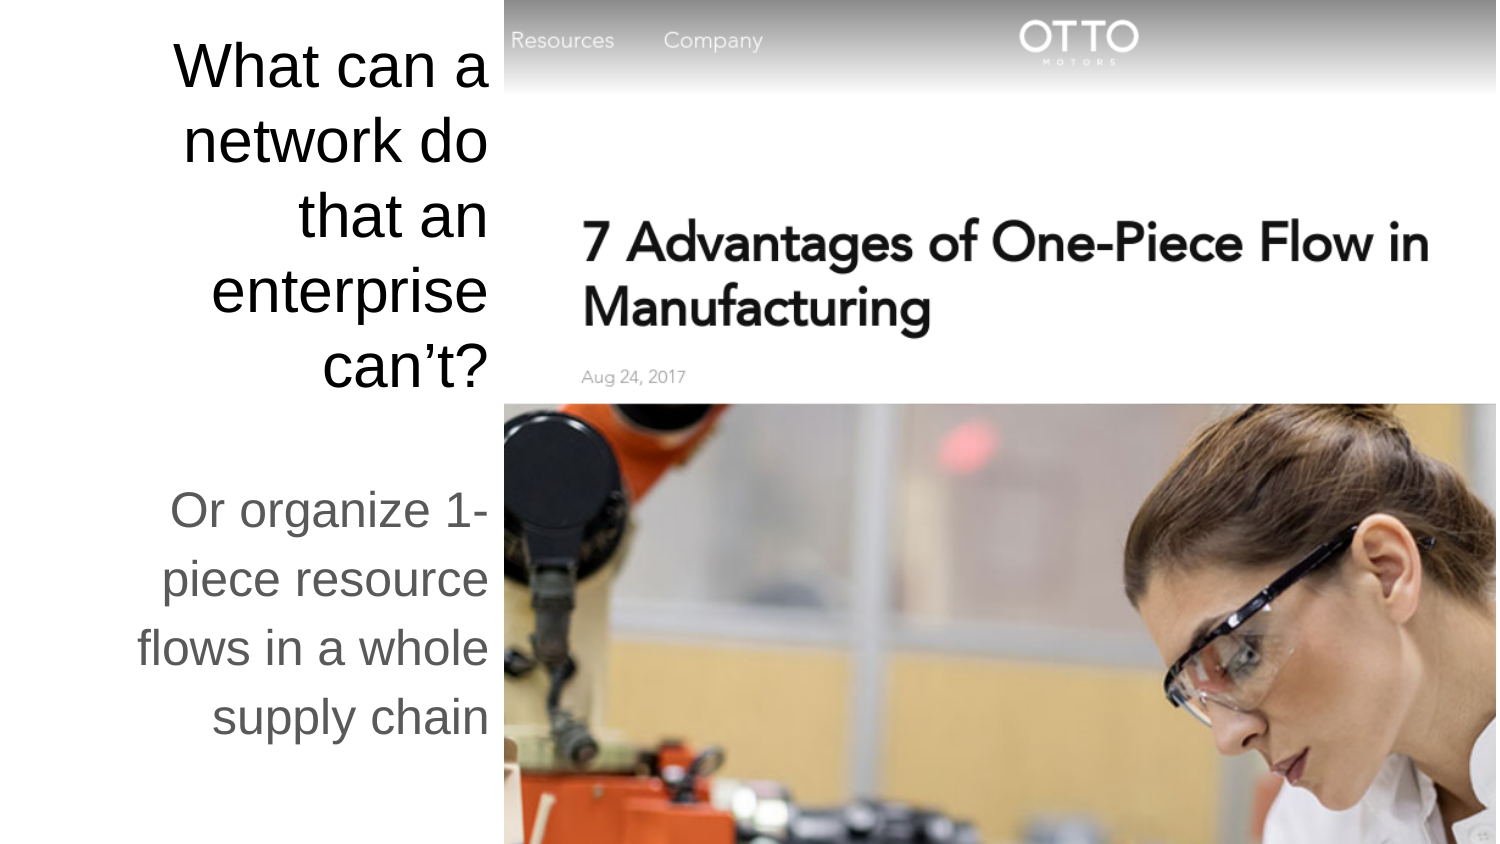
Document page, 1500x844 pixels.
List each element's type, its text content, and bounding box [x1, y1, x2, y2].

title What can a network do that an enterprise can’t? [51, 10, 504, 422]
list Or organize 1-piece resource flows in a whole supply chain [51, 453, 504, 714]
picture [504, 0, 1496, 844]
